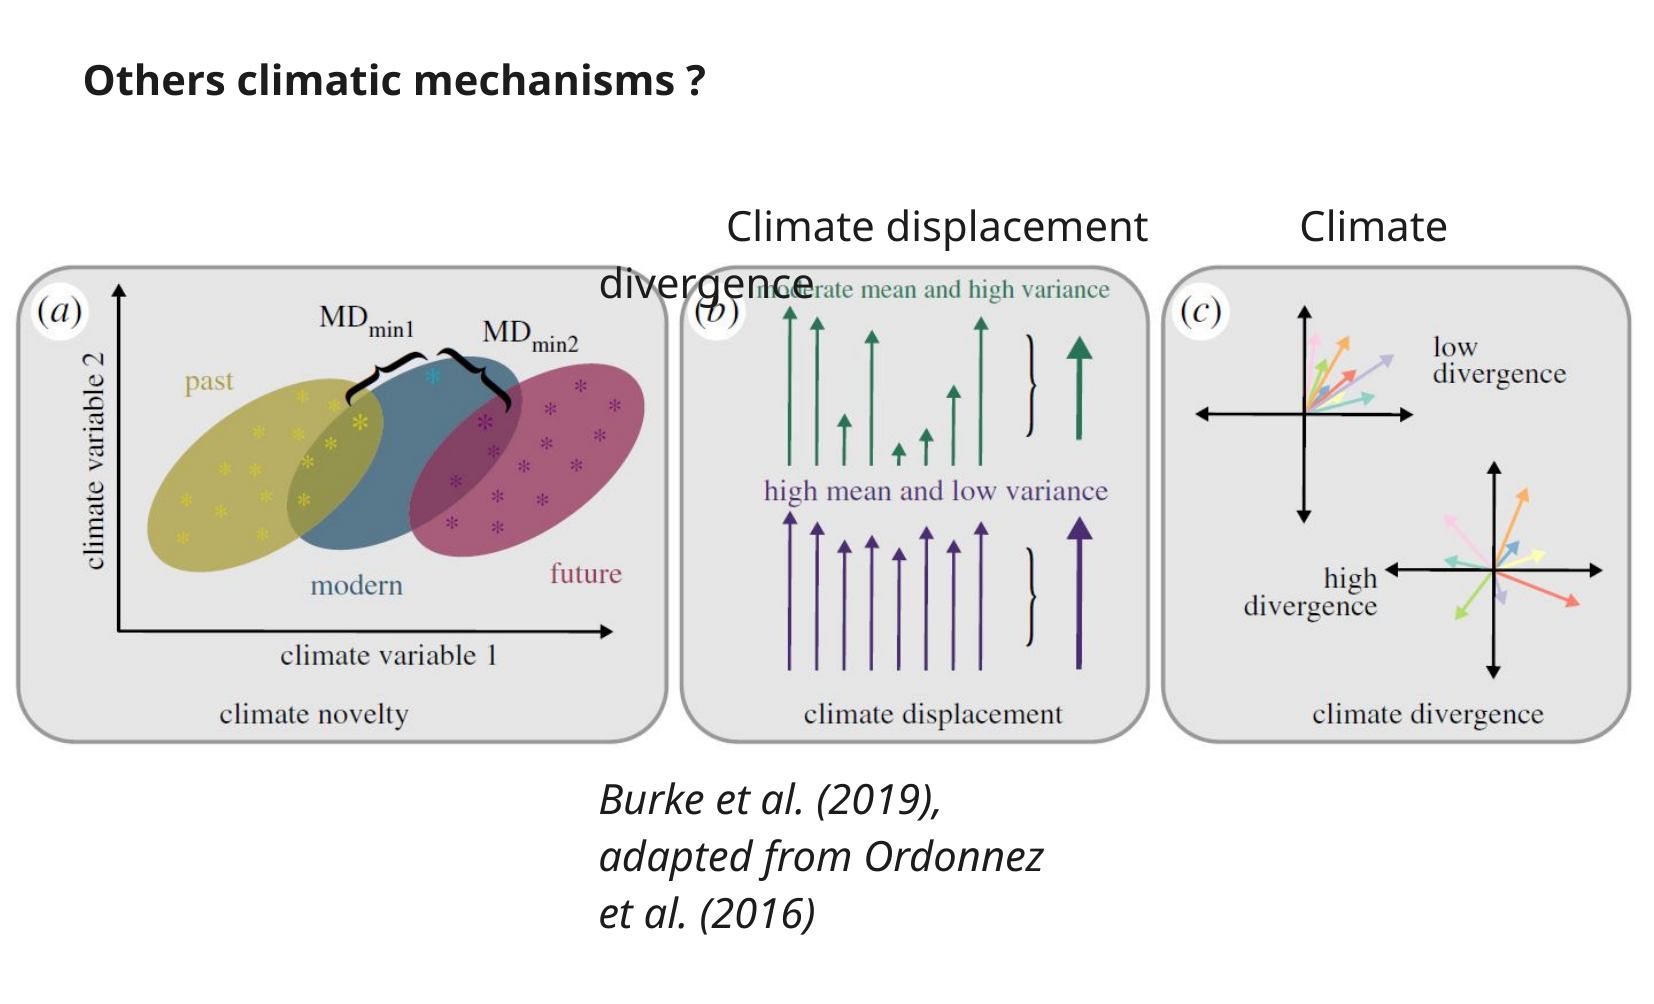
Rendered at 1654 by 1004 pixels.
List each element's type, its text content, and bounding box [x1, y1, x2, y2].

picture [728, 278, 740, 285]
text_box Burke et al. (2019), adapted from Ordonnez et al. (2016) [598, 769, 1056, 849]
text_box Others climatic mechanisms ? [82, 51, 1571, 130]
picture [604, 278, 616, 295]
picture [702, 278, 714, 295]
picture [662, 278, 674, 285]
picture [797, 278, 809, 285]
text_box Climate displacement Climate divergence [598, 196, 1647, 276]
picture [638, 276, 651, 295]
picture [9, 253, 1645, 751]
